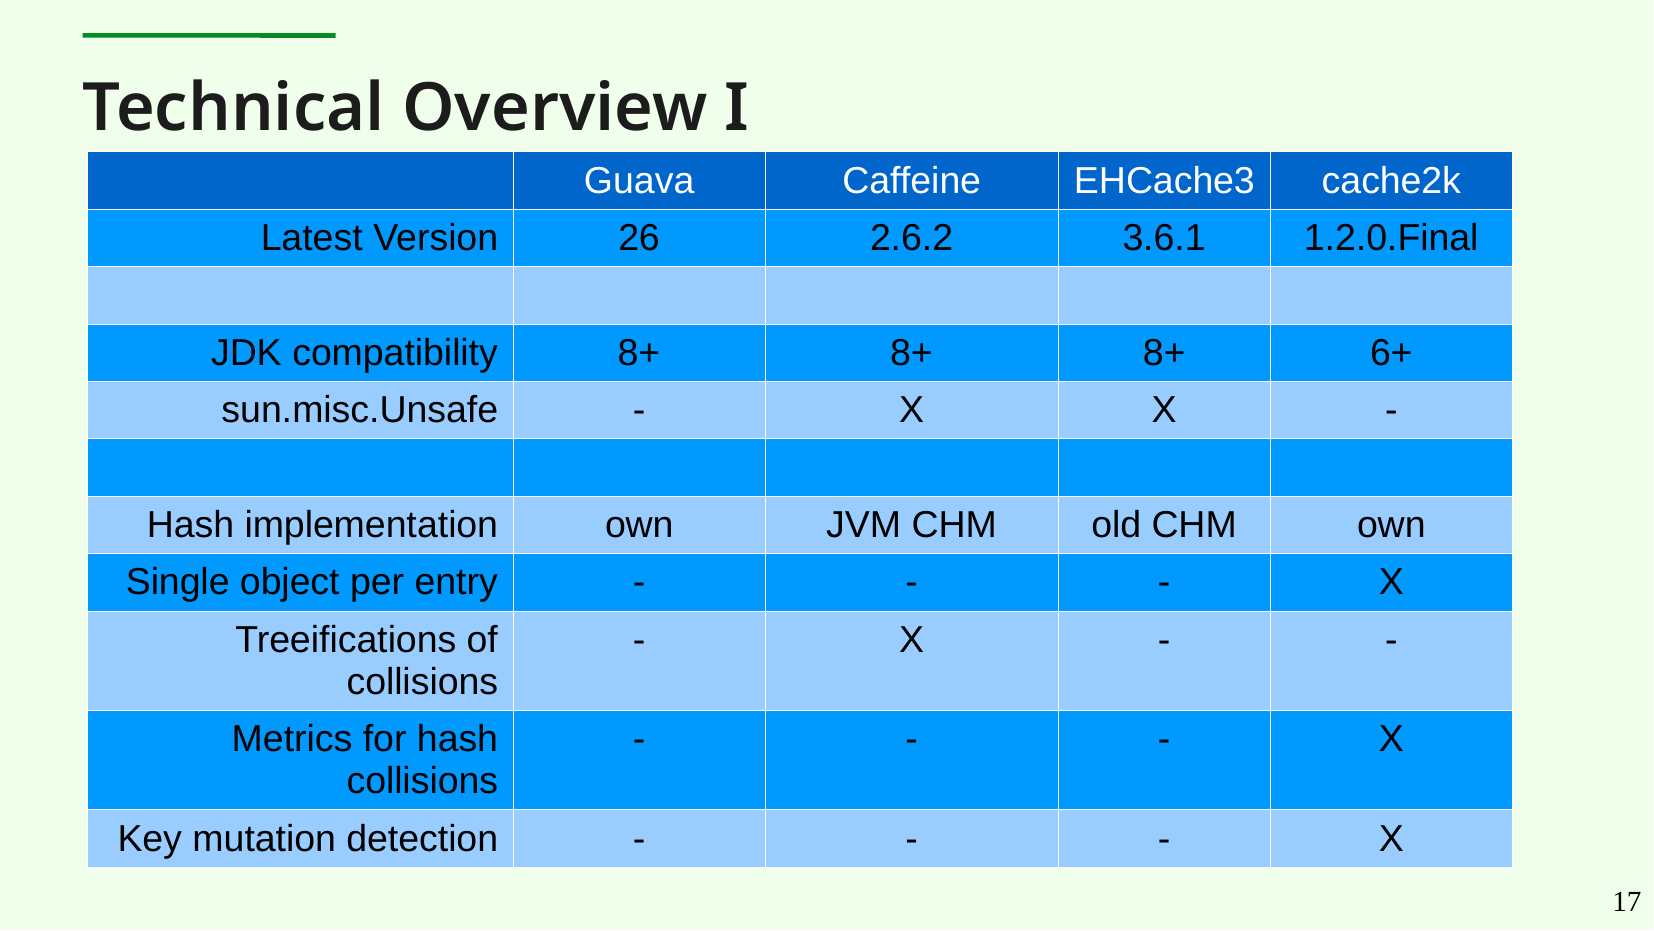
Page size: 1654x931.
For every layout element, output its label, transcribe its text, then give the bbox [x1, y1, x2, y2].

table_cell - [1059, 612, 1270, 710]
table_cell [766, 267, 1058, 324]
table_cell own [1271, 497, 1512, 553]
table_cell X [766, 612, 1058, 710]
table_cell [1059, 267, 1270, 324]
table_header cache2k [1271, 152, 1512, 209]
table_cell - [514, 382, 765, 438]
table_cell 8+ [766, 325, 1058, 381]
table_cell - [514, 711, 765, 809]
table_cell old CHM [1059, 497, 1270, 553]
table_cell 3.6.1 [1059, 210, 1270, 266]
table_cell sun.misc.Unsafe [88, 382, 513, 438]
table_cell 8+ [1059, 325, 1270, 381]
table_cell 2.6.2 [766, 210, 1058, 266]
table_cell X [1059, 382, 1270, 438]
table_cell - [514, 554, 765, 611]
table_cell Metrics for hash collisions [88, 711, 513, 809]
table_cell Key mutation detection [88, 810, 513, 867]
table_cell Latest Version [88, 210, 513, 266]
table_cell - [766, 810, 1058, 867]
table_cell JVM CHM [766, 497, 1058, 553]
table_cell [514, 267, 765, 324]
table_cell - [514, 612, 765, 710]
table_cell JDK compatibility [88, 325, 513, 381]
table_cell - [1271, 612, 1512, 710]
table_header EHCache3 [1059, 152, 1270, 209]
table_cell - [766, 711, 1058, 809]
table_cell Treeifications of collisions [88, 612, 513, 710]
table_cell - [1059, 810, 1270, 867]
title Technical Overview I [82, 59, 1571, 193]
table_cell 1.2.0.Final [1271, 210, 1512, 266]
table_cell [514, 439, 765, 496]
table_cell Single object per entry [88, 554, 513, 611]
table_cell 6+ [1271, 325, 1512, 381]
table_cell 26 [514, 210, 765, 266]
table_cell X [1271, 554, 1512, 611]
table_cell X [1271, 711, 1512, 809]
table_cell - [1271, 382, 1512, 438]
table_header Guava [514, 152, 765, 209]
table_cell X [1271, 810, 1512, 867]
table_cell [766, 439, 1058, 496]
table_cell [1271, 439, 1512, 496]
table_cell [1271, 267, 1512, 324]
table_cell 8+ [514, 325, 765, 381]
table_cell [88, 439, 513, 496]
table_cell - [514, 810, 765, 867]
table_cell own [514, 497, 765, 553]
table_cell - [766, 554, 1058, 611]
table_cell [88, 267, 513, 324]
table_header Caffeine [766, 152, 1058, 209]
table_cell Hash implementation [88, 497, 513, 553]
table_cell [1059, 439, 1270, 496]
table_cell X [766, 382, 1058, 438]
table_header [88, 152, 513, 209]
table_cell - [1059, 554, 1270, 611]
table_cell - [1059, 711, 1270, 809]
